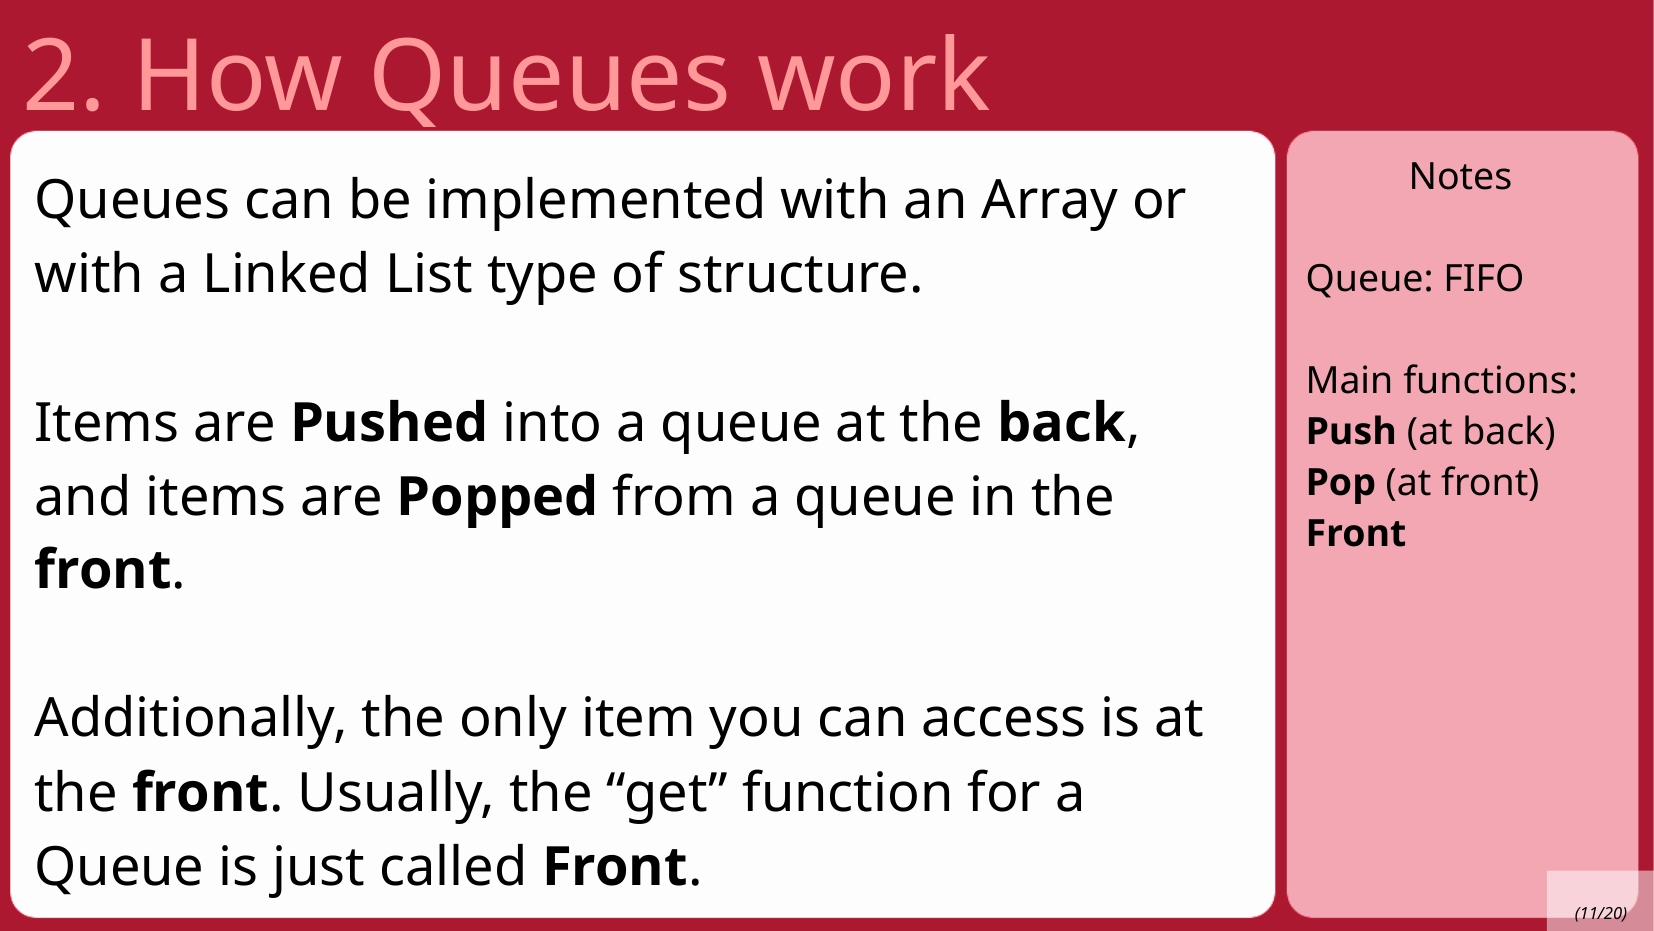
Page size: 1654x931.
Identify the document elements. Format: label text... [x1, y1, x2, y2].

title 2. How Queues work [22, 7, 1511, 136]
text_box (<number>/20) [1546, 877, 1654, 931]
picture [0, 0, 1654, 931]
text_box Notes Queue: FIFO Main functions: Push (at back) Pop (at front) Front [1290, 141, 1631, 494]
text_box Queues can be implemented with an Array or with a Linked List type of structure. Items are Pushed into a queue at the back, and items are Popped from a queue in the front. Additionally, the only item you can access is at the front. Usually, the “get” function for a Queue is just called Front. [34, 160, 1248, 708]
